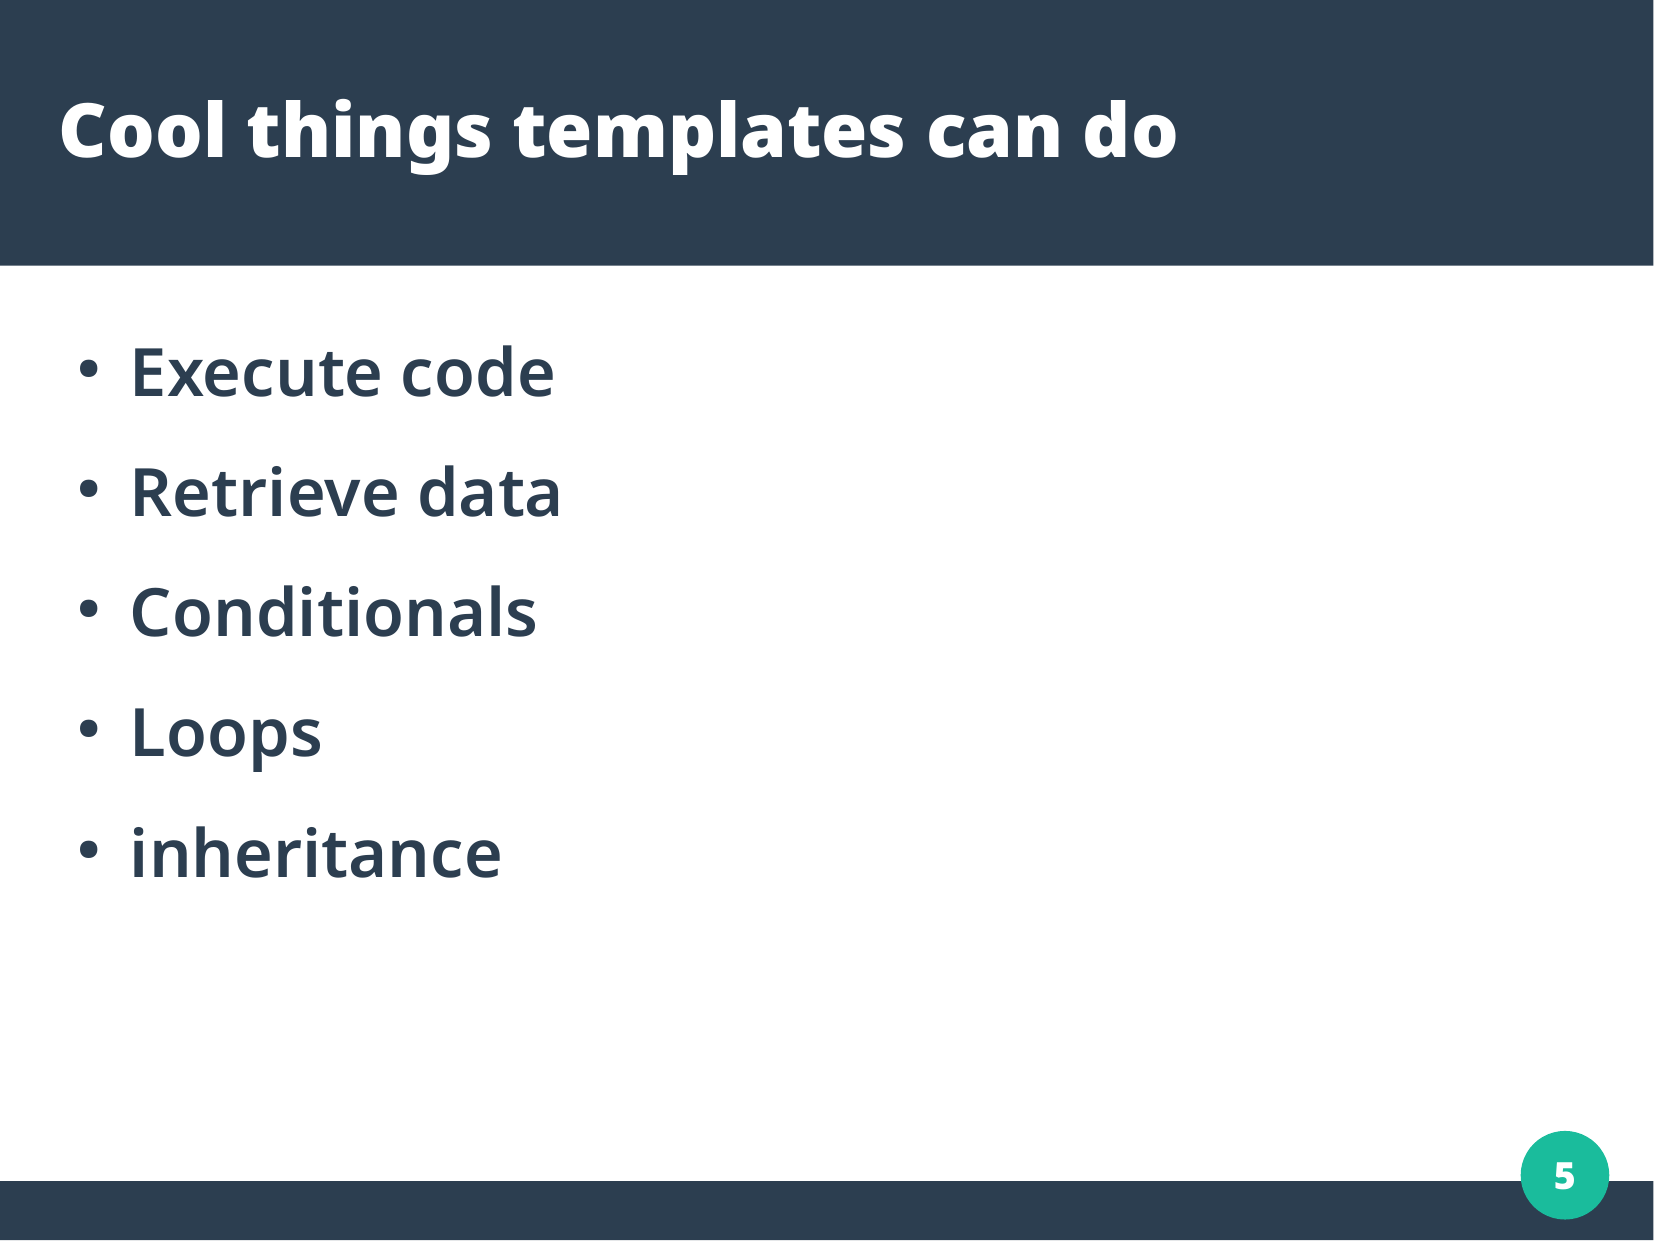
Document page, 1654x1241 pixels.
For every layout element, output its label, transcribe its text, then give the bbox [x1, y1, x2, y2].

title Cool things templates can do [59, 49, 1595, 207]
list Execute code Retrieve data Conditionals Loops inheritance [59, 324, 1595, 1152]
